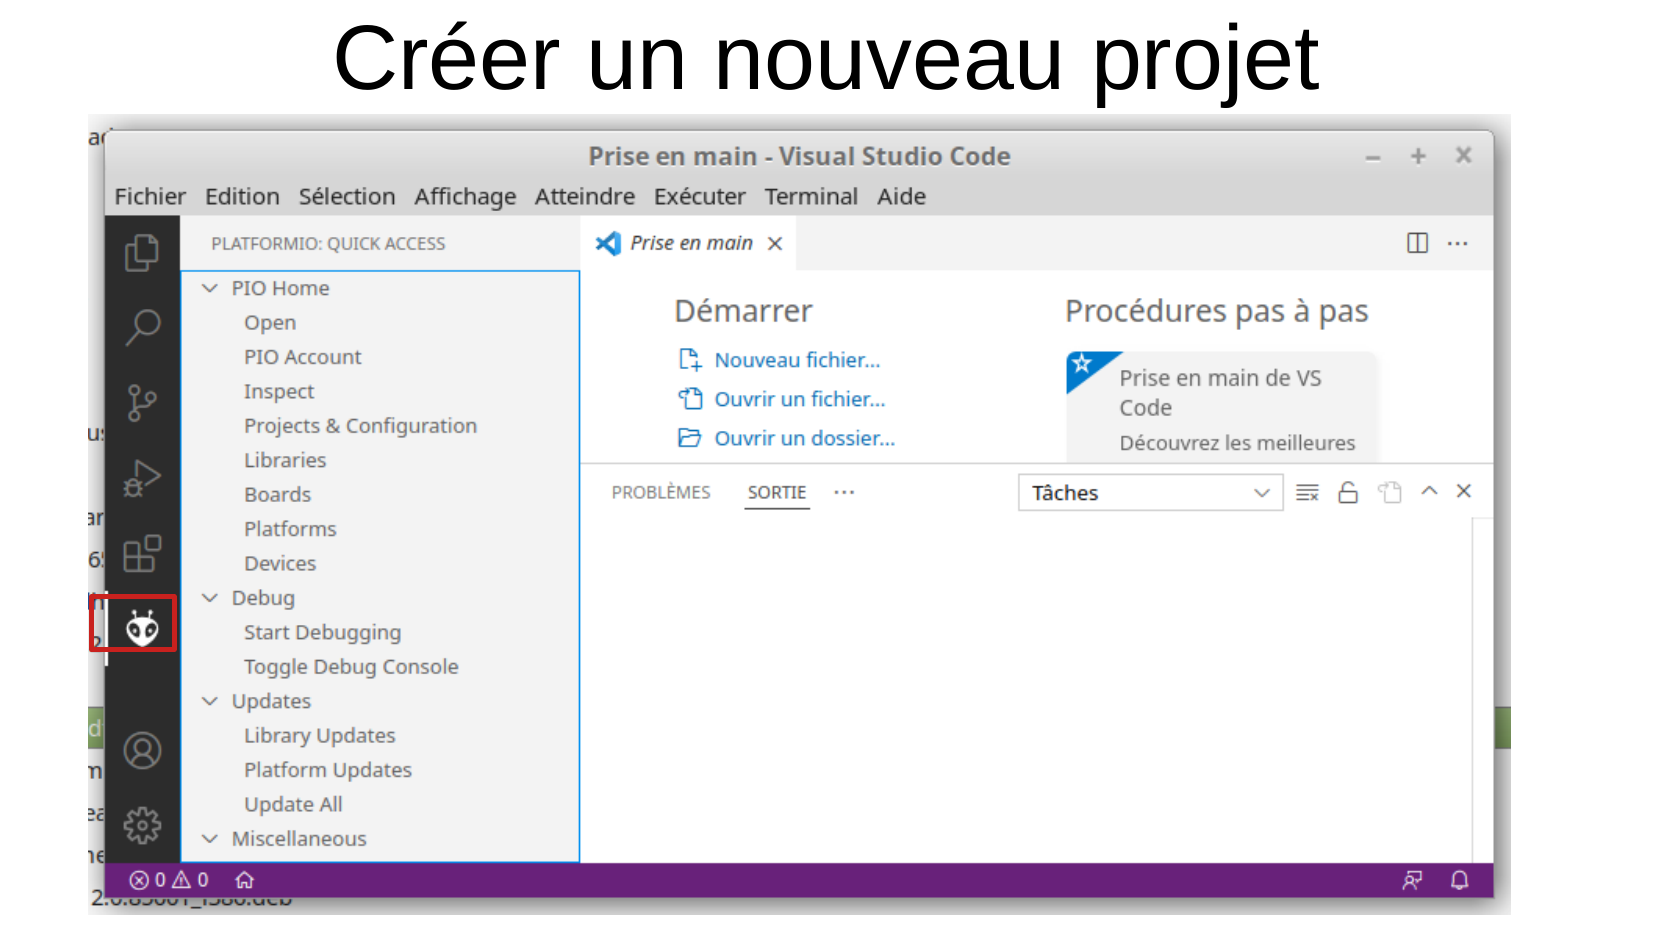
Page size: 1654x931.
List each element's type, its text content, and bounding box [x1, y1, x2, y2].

title Créer un nouveau projet [82, 0, 1571, 116]
picture [88, 116, 1511, 915]
